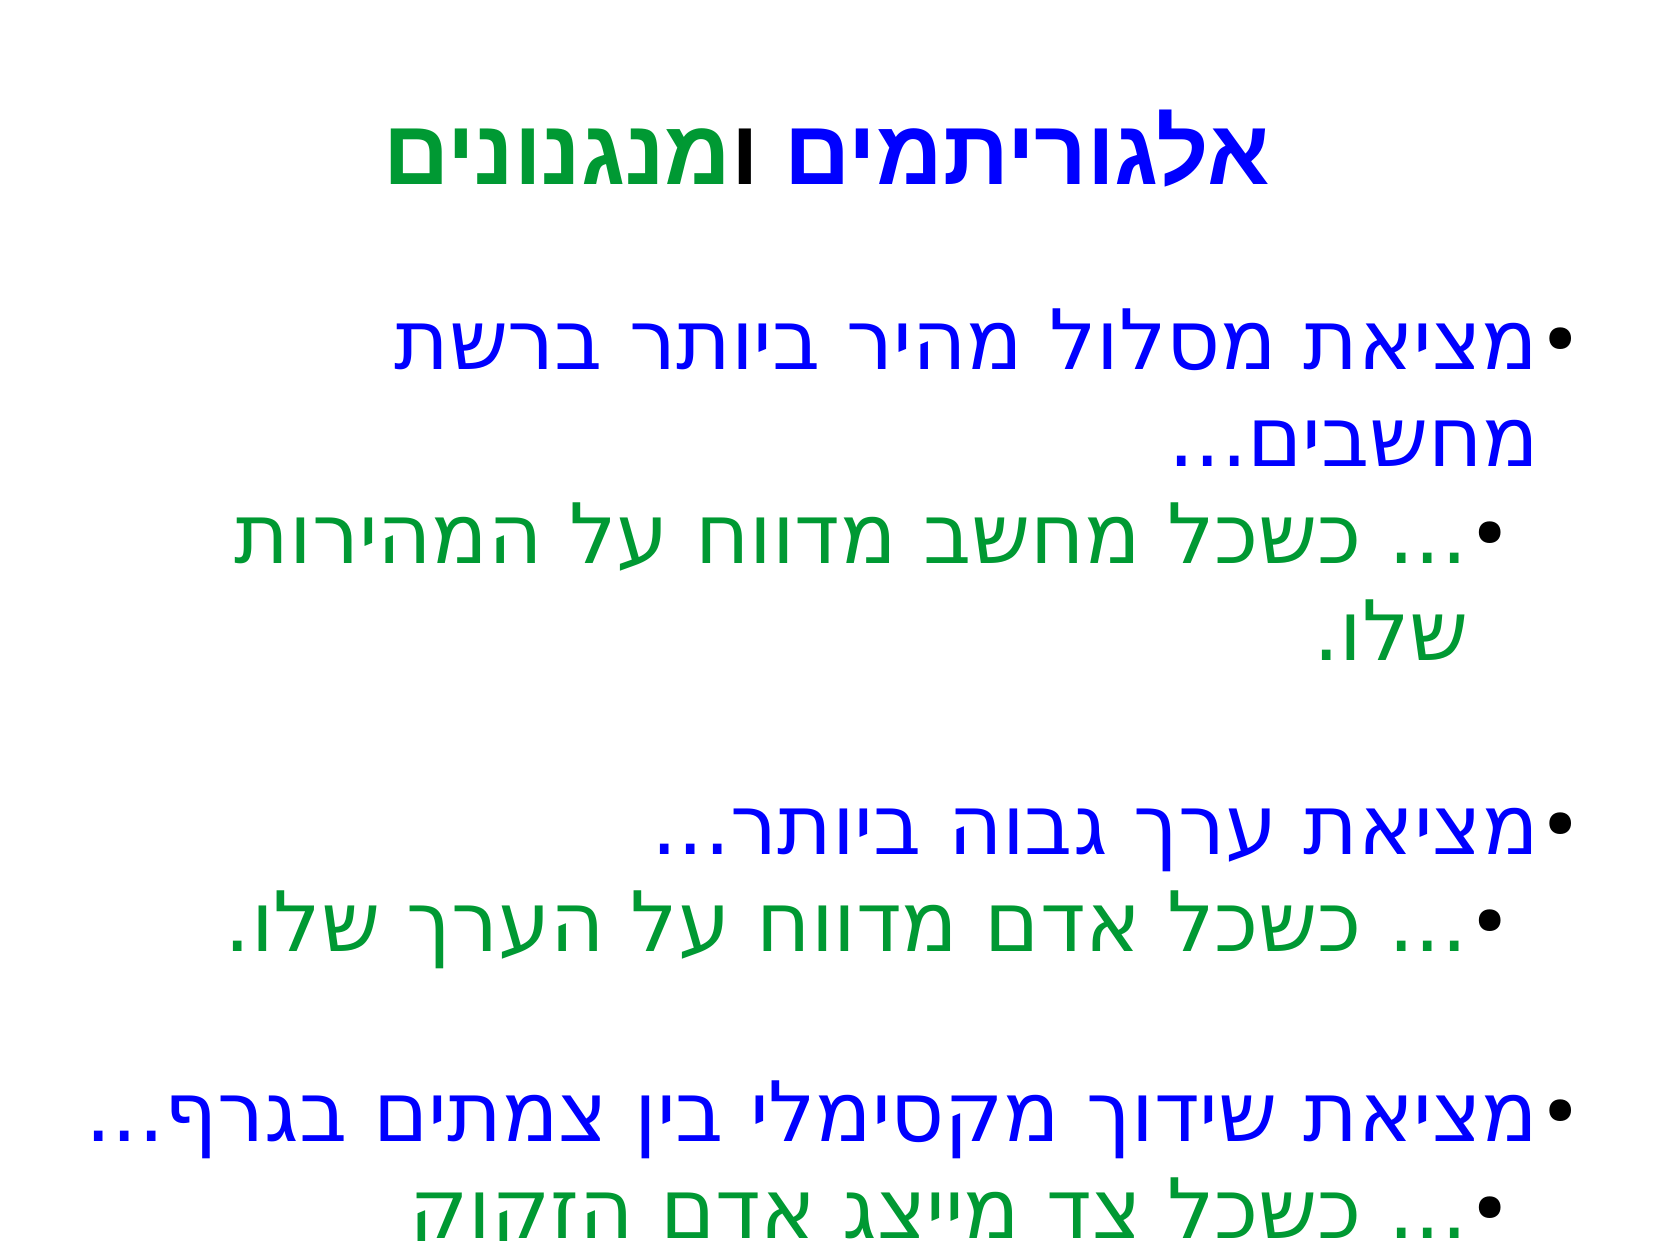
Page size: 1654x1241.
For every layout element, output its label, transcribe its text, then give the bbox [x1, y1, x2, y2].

text_box מציאת מסלול מהיר ביותר ברשת מחשבים... ... כשכל מחשב מדווח על המהירות שלו. מציאת ערך גבוה ביותר... ... כשכל אדם מדווח על הערך שלו. מציאת שידוך מקסימלי בין צמתים בגרף... ... כשכל צד מייצג אדם הזקוק להשתלת כליה. [60, 285, 1591, 1241]
title אלגוריתמים ומנגנונים [82, 49, 1571, 257]
